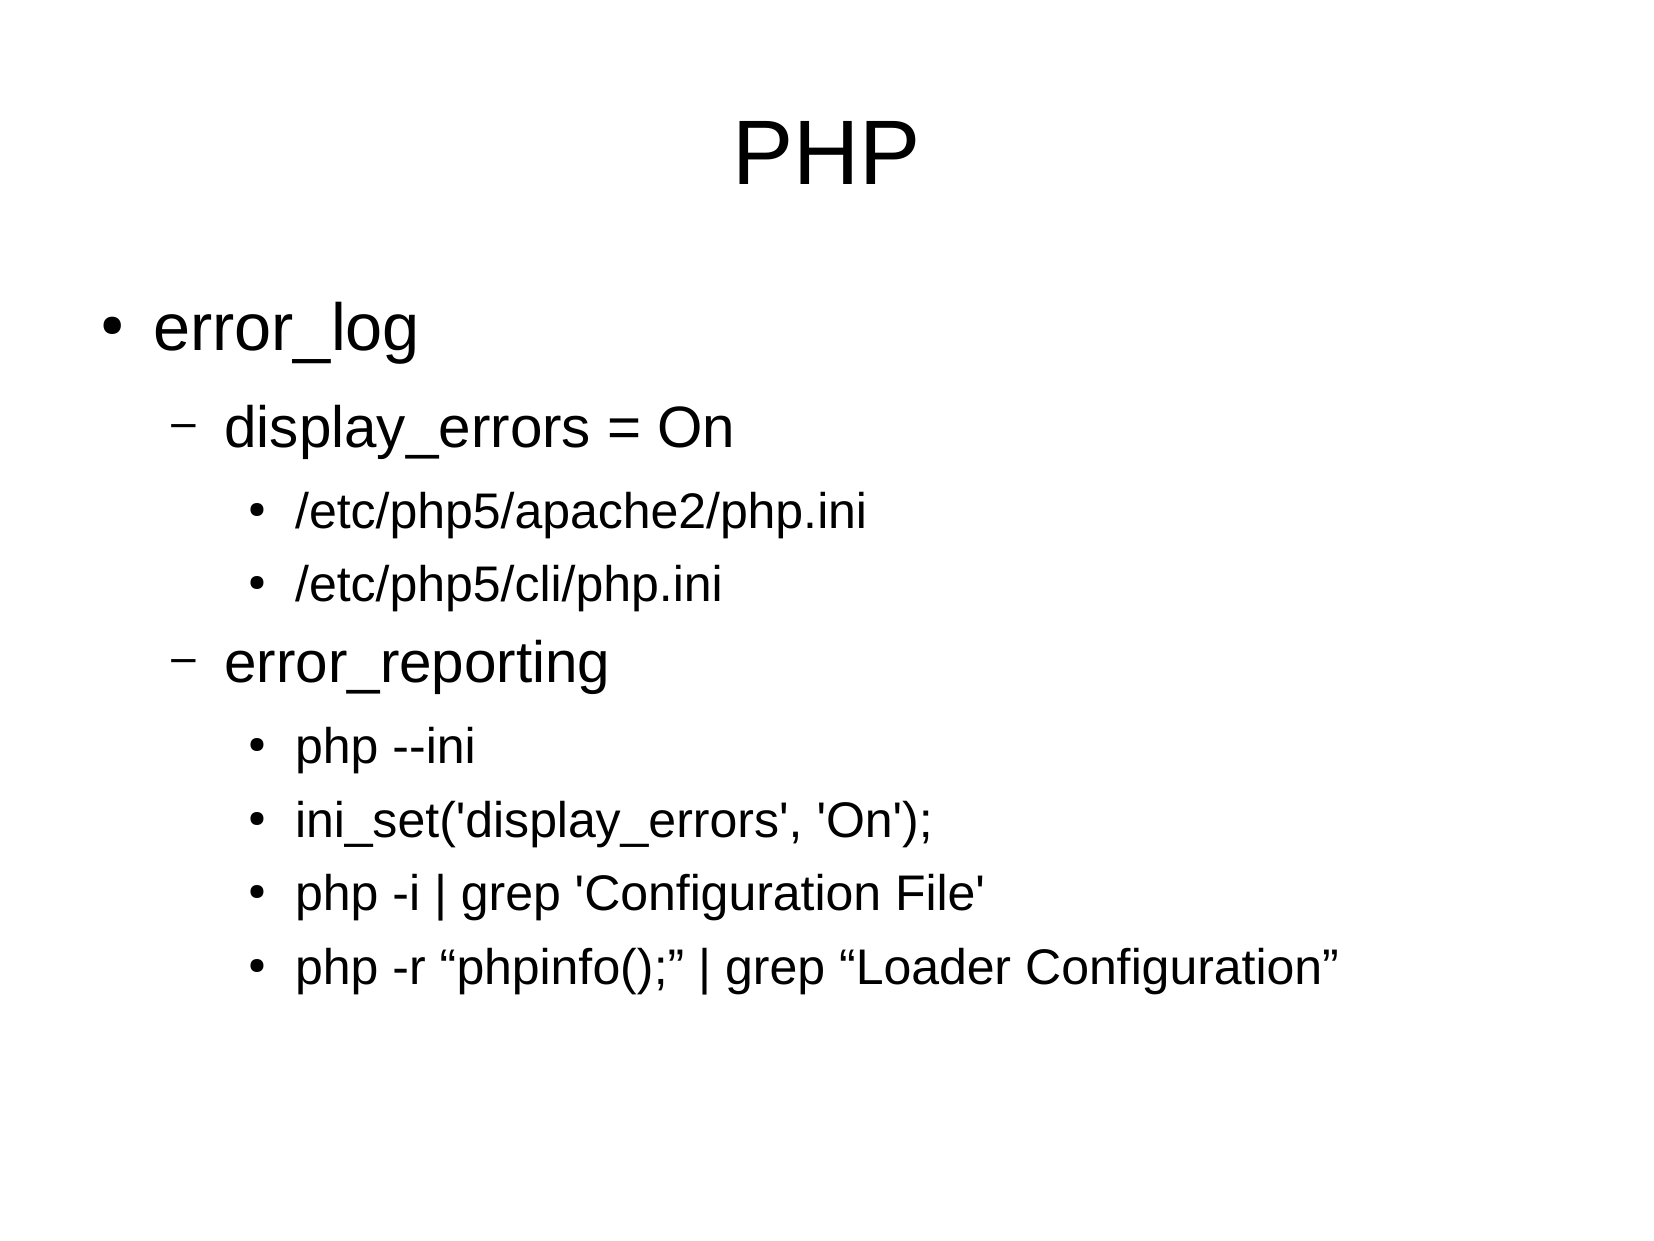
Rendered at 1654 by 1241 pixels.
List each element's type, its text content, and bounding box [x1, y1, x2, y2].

list error_log display_errors = On /etc/php5/apache2/php.ini /etc/php5/cli/php.ini error_reporting php --ini ini_set('display_errors', 'On'); php -i | grep 'Configuration File' php -r “phpinfo();” | grep “Loader Configuration” [82, 290, 1571, 1010]
title PHP [82, 49, 1571, 257]
